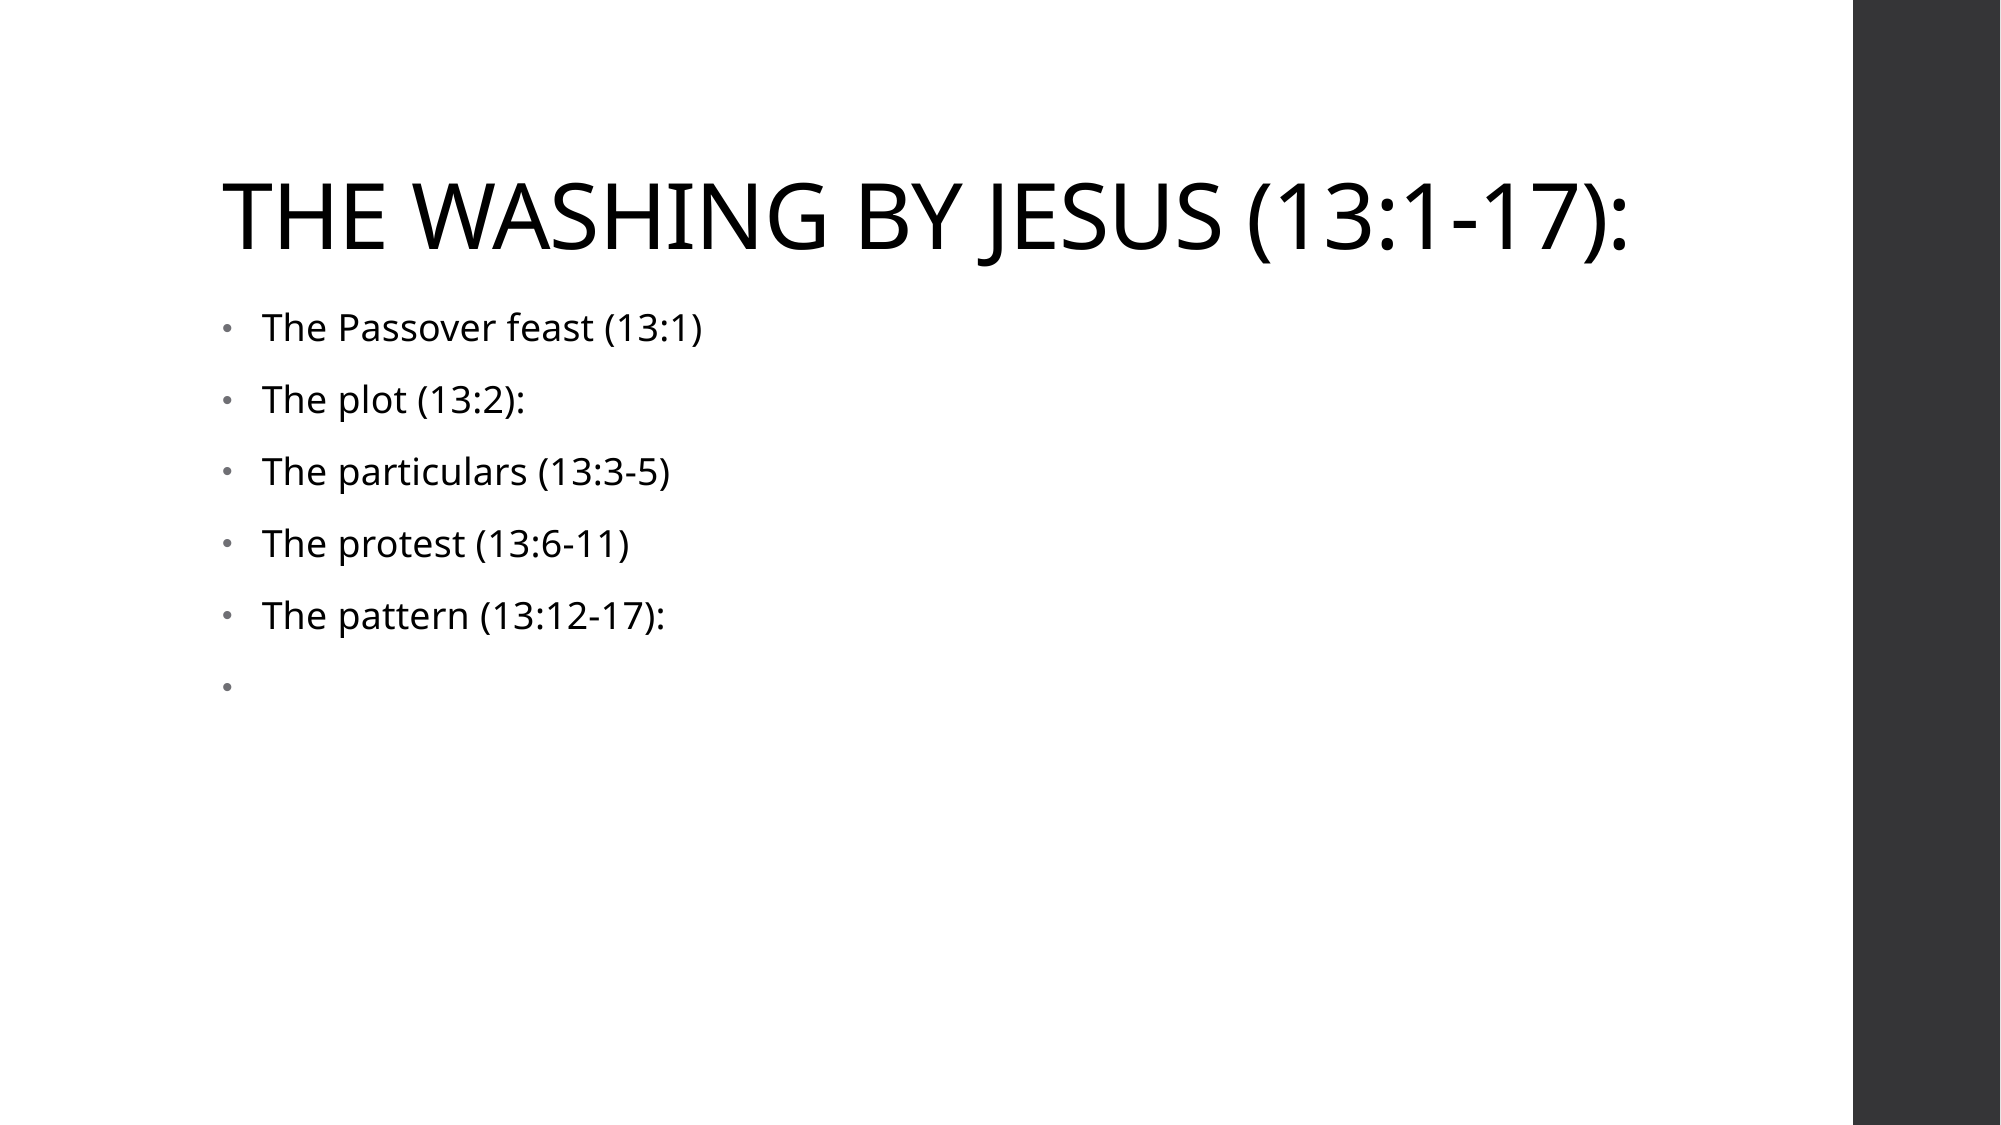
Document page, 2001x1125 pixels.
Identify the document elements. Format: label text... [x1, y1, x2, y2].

list The Passover feast (13:1) The plot (13:2): The particulars (13:3-5) The protest (13:6-11) The pattern (13:12-17): [206, 299, 1617, 1014]
title THE WASHING BY JESUS (13:1-17): [206, 60, 1797, 278]
